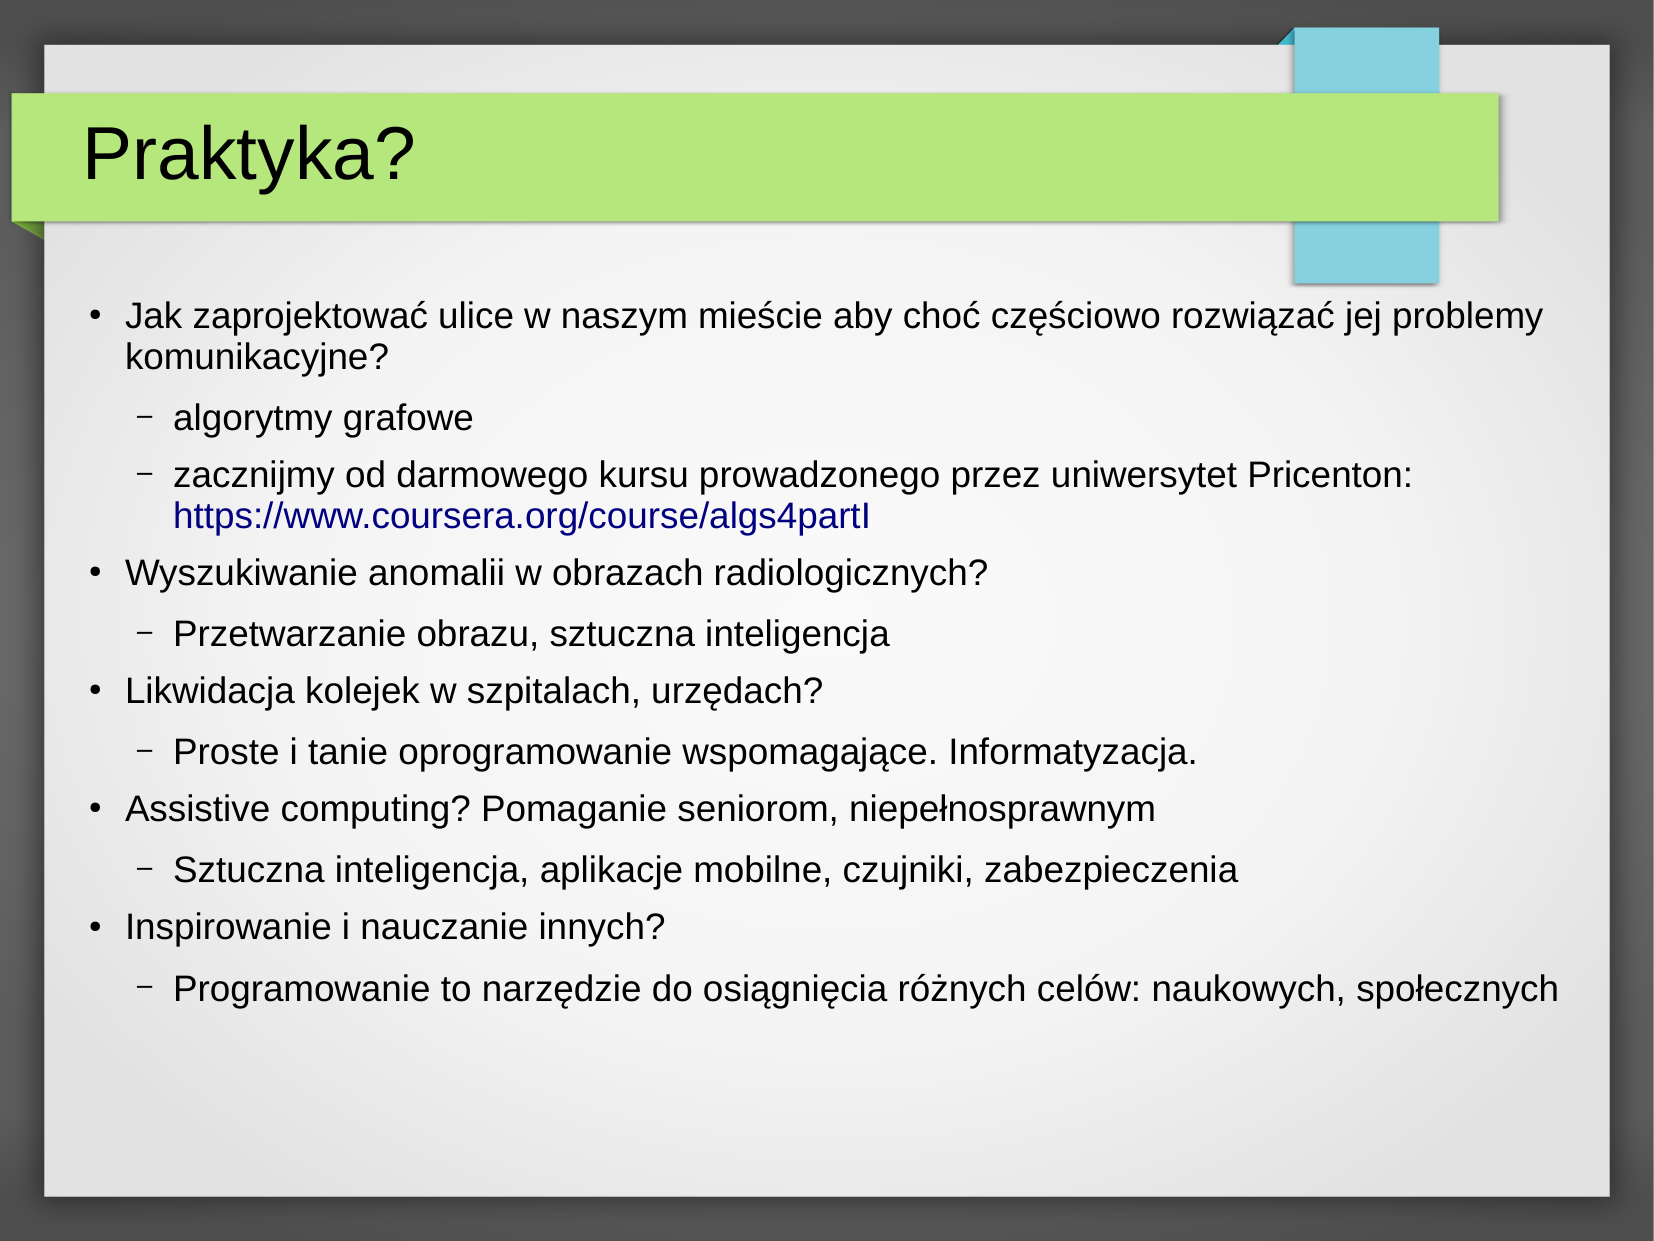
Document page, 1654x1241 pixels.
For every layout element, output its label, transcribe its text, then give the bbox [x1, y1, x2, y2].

title Praktyka? [82, 94, 1264, 213]
list Jak zaprojektować ulice w naszym mieście aby choć częściowo rozwiązać jej problemy komunikacyjne? algorytmy grafowe zacznijmy od darmowego kursu prowadzonego przez uniwersytet Pricenton: https://www.coursera.org/course/algs4partI Wyszukiwanie anomalii w obrazach radiologicznych? Przetwarzanie obrazu, sztuczna inteligencja Likwidacja kolejek w szpitalach, urzędach? Proste i tanie oprogramowanie wspomagające. Informatyzacja. Assistive computing? Pomaganie seniorom, niepełnosprawnym Sztuczna inteligencja, aplikacje mobilne, czujniki, zabezpieczenia Inspirowanie i nauczanie innych? Programowanie to narzędzie do osiągnięcia różnych celów: naukowych, społecznych [76, 295, 1565, 1015]
picture [0, 0, 1654, 1241]
